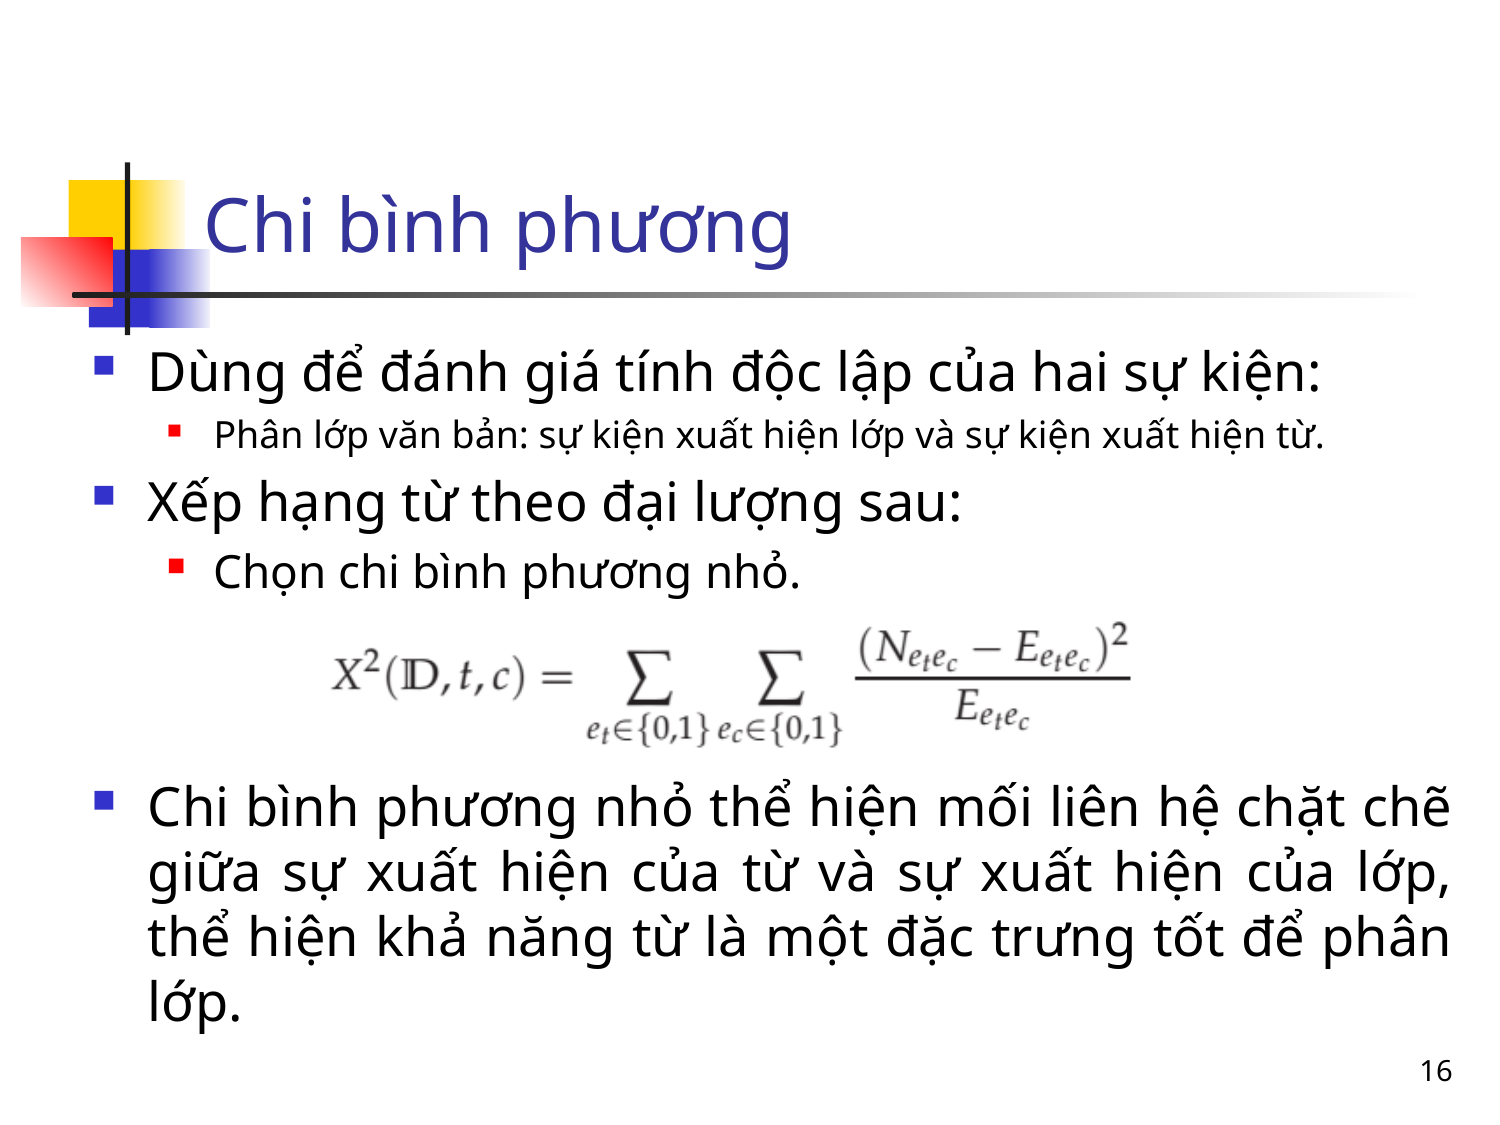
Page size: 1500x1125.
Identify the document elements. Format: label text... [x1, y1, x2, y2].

slide_number <number> [1155, 1024, 1468, 1100]
list Dùng để đánh giá tính độc lập của hai sự kiện: Phân lớp văn bản: sự kiện xuất hiện lớp và sự kiện xuất hiện từ. Xếp hạng từ theo đại lượng sau: Chọn chi bình phương nhỏ. Chi bình phương nhỏ thể hiện mối liên hệ chặt chẽ giữa sự xuất hiện của từ và sự xuất hiện của lớp, thể hiện khả năng từ là một đặc trưng tốt để phân lớp. [76, 329, 1469, 1100]
title Chi bình phương [188, 35, 1468, 275]
picture [315, 599, 1173, 778]
